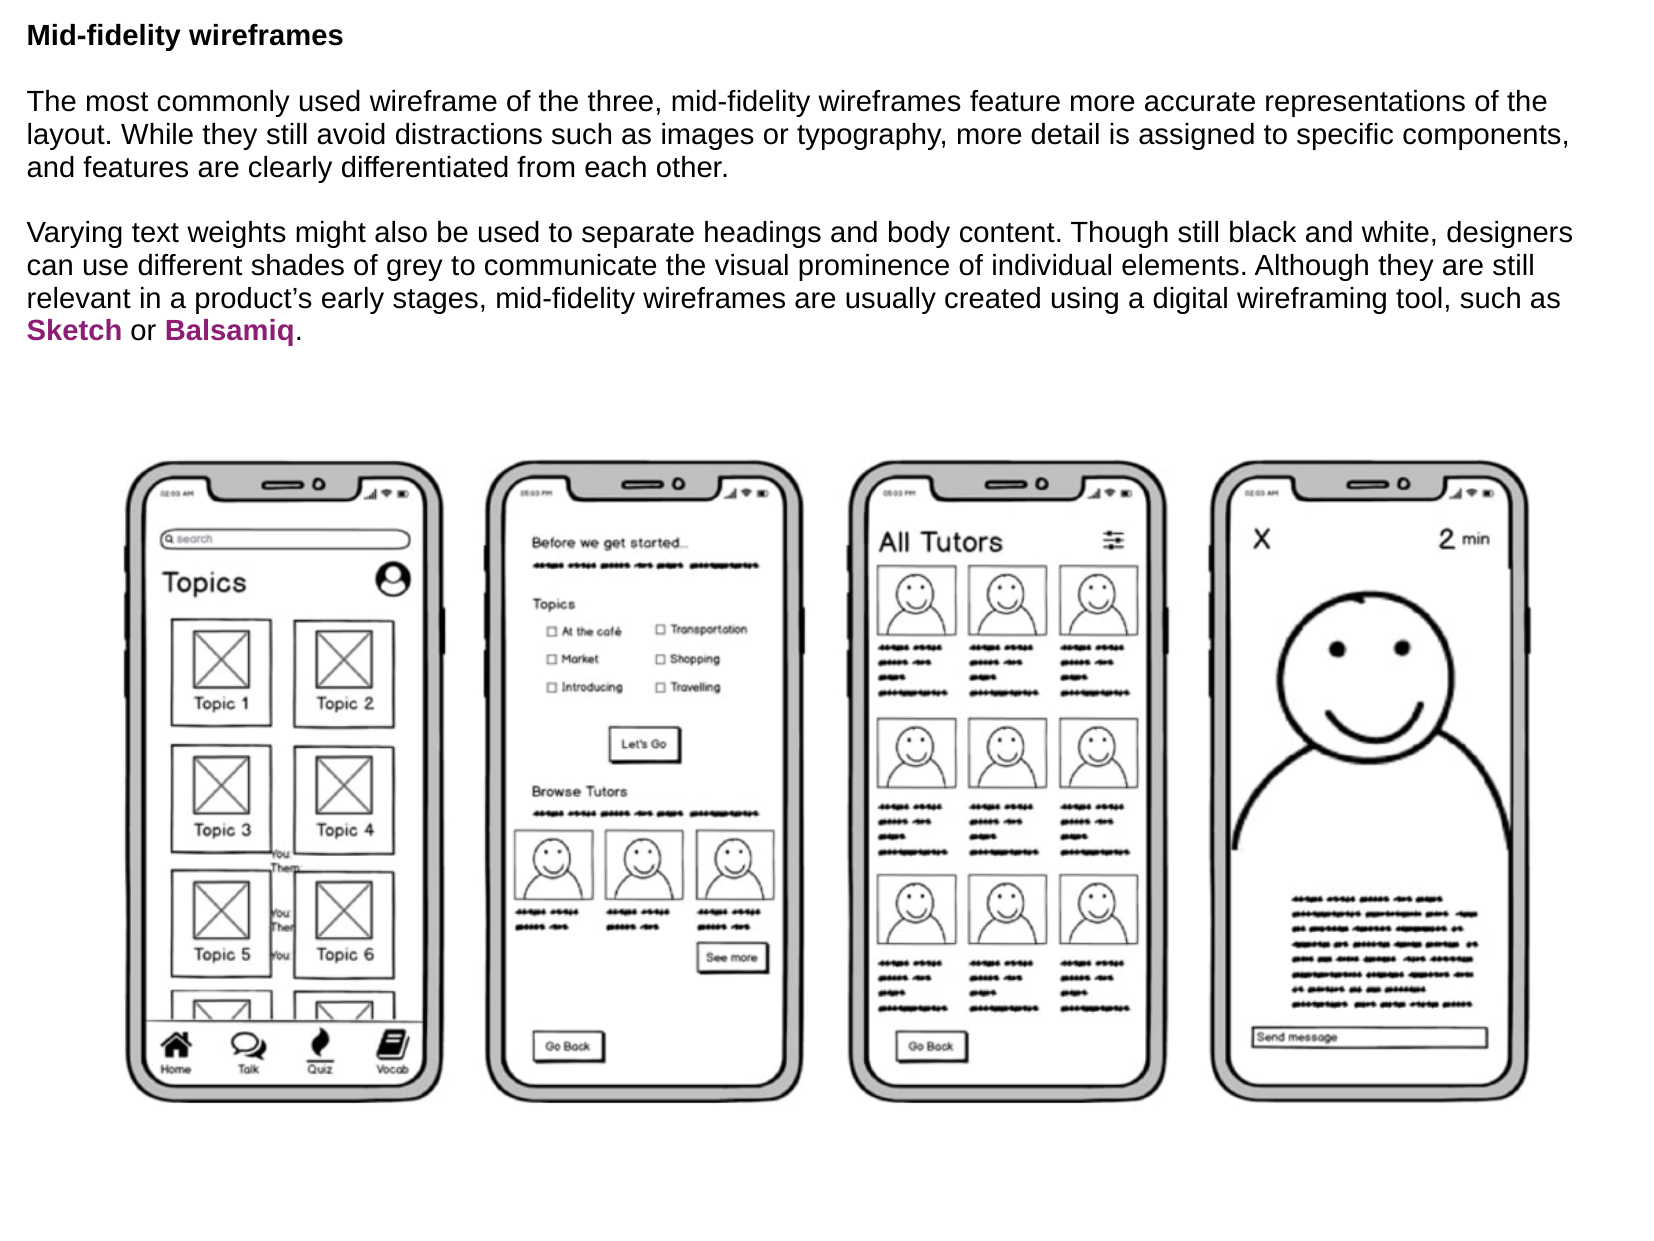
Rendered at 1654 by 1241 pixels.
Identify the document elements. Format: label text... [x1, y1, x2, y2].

text_box Mid-fidelity wireframes The most commonly used wireframe of the three, mid-fidelity wireframes feature more accurate representations of the layout. While they still avoid distractions such as images or typography, more detail is assigned to specific components, and features are clearly differentiated from each other. Varying text weights might also be used to separate headings and body content. Though still black and white, designers can use different shades of grey to communicate the visual prominence of individual elements. Although they are still relevant in a product’s early stages, mid-fidelity wireframes are usually created using a digital wireframing tool, such as Sketch or Balsamiq. [11, 11, 1636, 355]
picture [0, 413, 1654, 1150]
